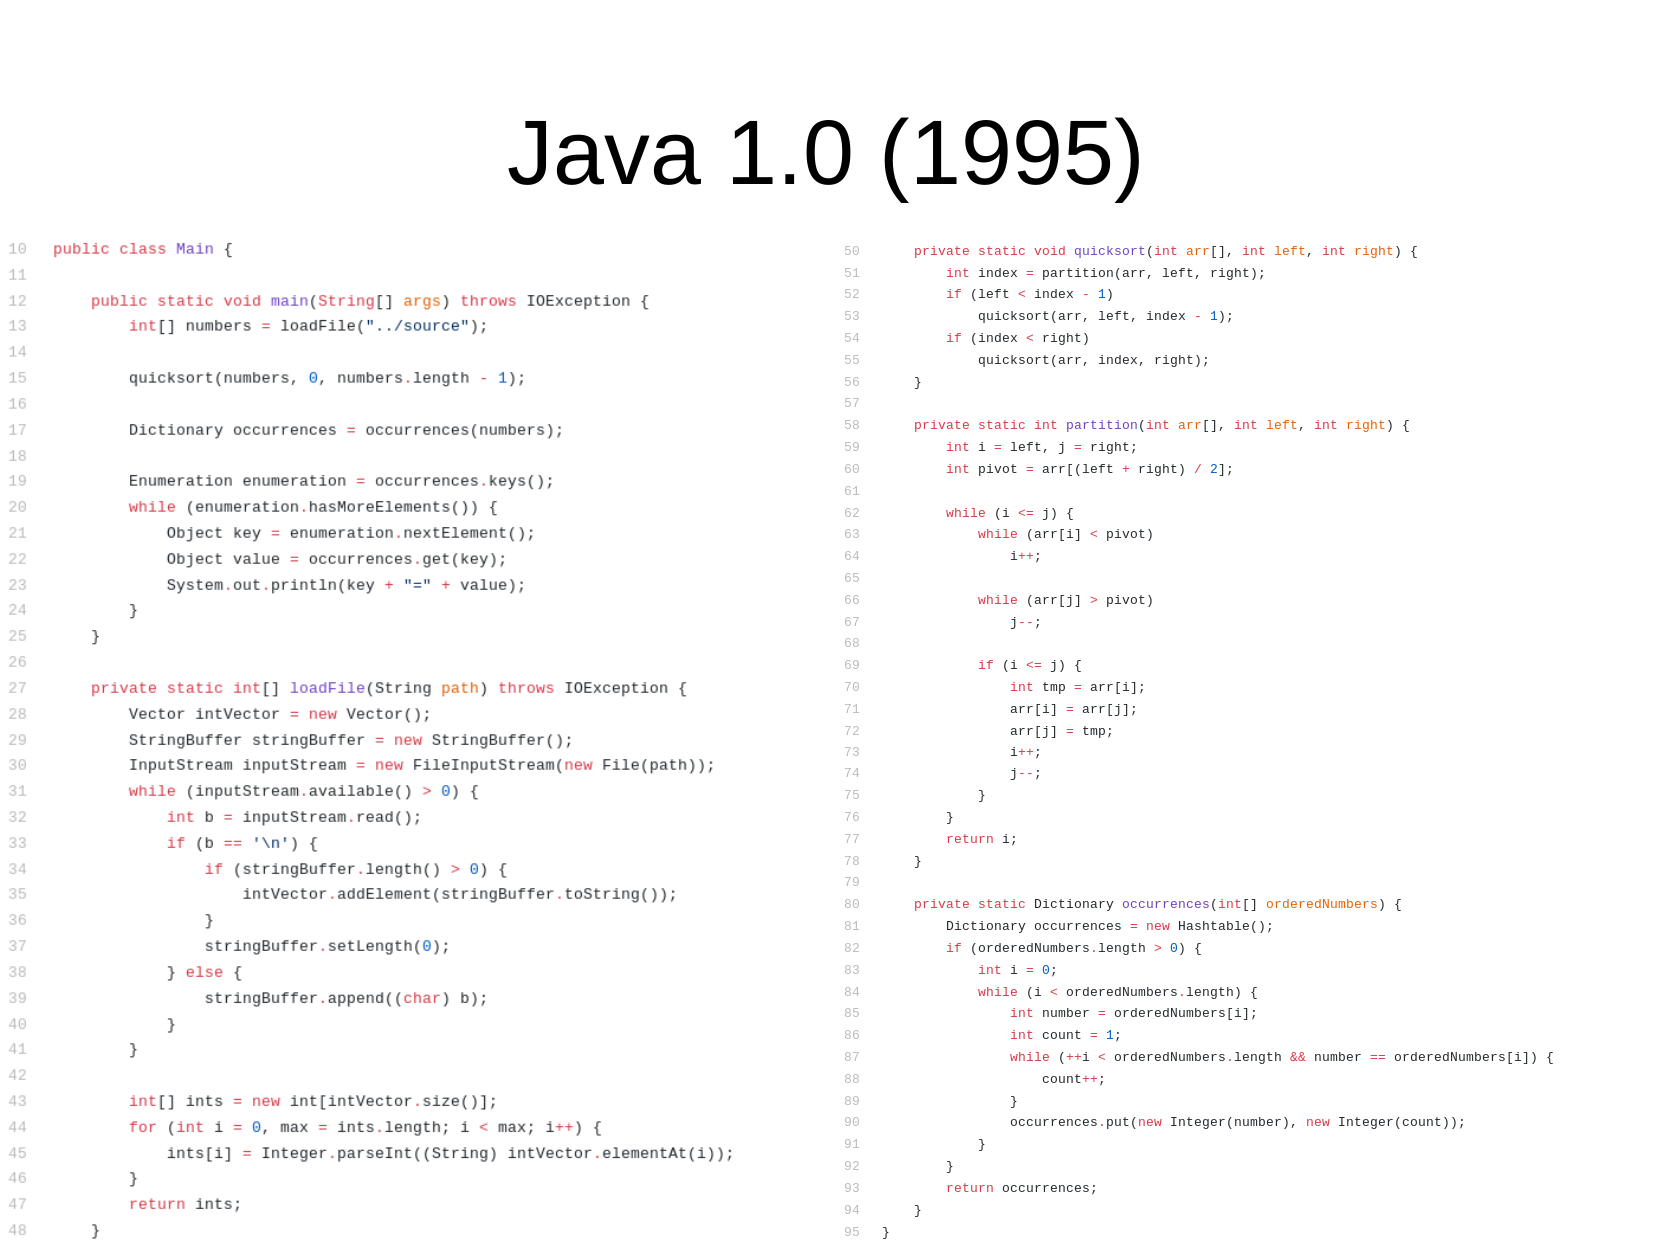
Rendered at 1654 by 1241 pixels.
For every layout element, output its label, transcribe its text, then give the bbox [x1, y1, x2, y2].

title Java 1.0 (1995) [82, 49, 1571, 257]
picture [0, 236, 736, 1241]
picture [838, 242, 1556, 1241]
